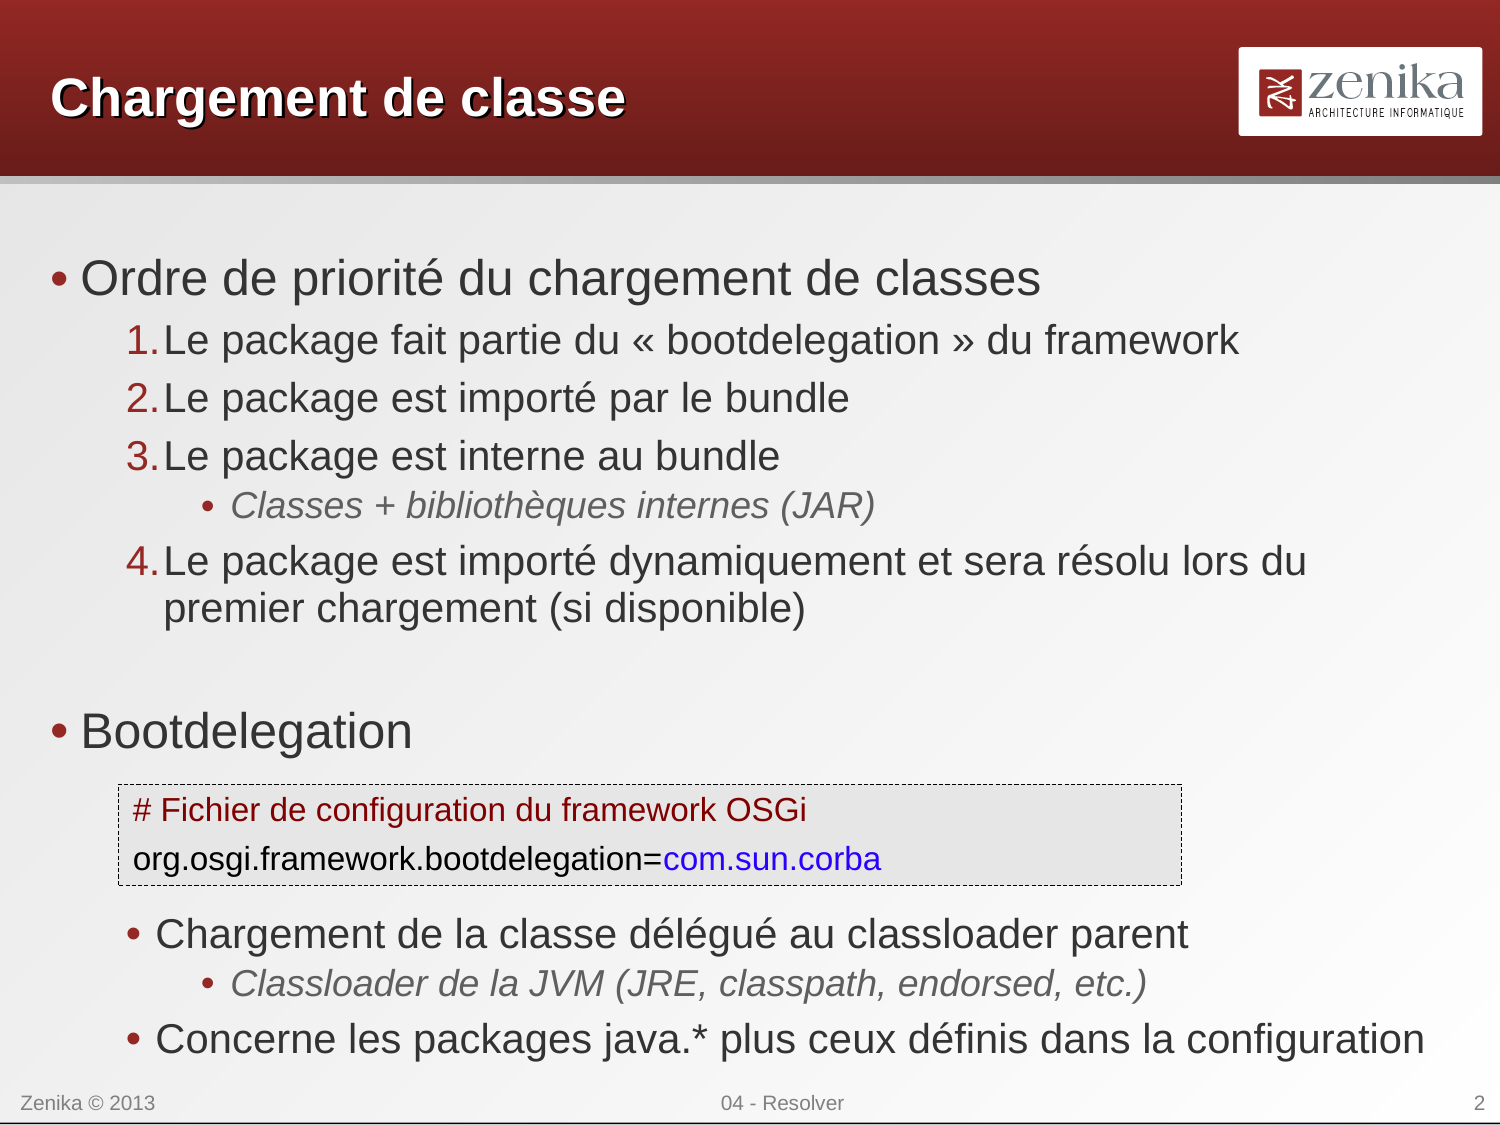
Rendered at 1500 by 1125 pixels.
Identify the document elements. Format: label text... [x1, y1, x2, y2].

picture [1257, 58, 1464, 125]
title Chargement de classe [50, 15, 1206, 180]
list Ordre de priorité du chargement de classes Le package fait partie du « bootdelegation » du framework Le package est importé par le bundle Le package est interne au bundle Classes + bibliothèques internes (JAR) Le package est importé dynamiquement et sera résolu lors du premier chargement (si disponible) Bootdelegation Chargement de la classe délégué au classloader parent Classloader de la JVM (JRE, classpath, endorsed, etc.) Concerne les packages java.* plus ceux définis dans la configuration [50, 249, 1435, 1079]
list # Fichier de configuration du framework OSGi org.osgi.framework.bootdelegation=com.sun.corba [118, 784, 1182, 886]
